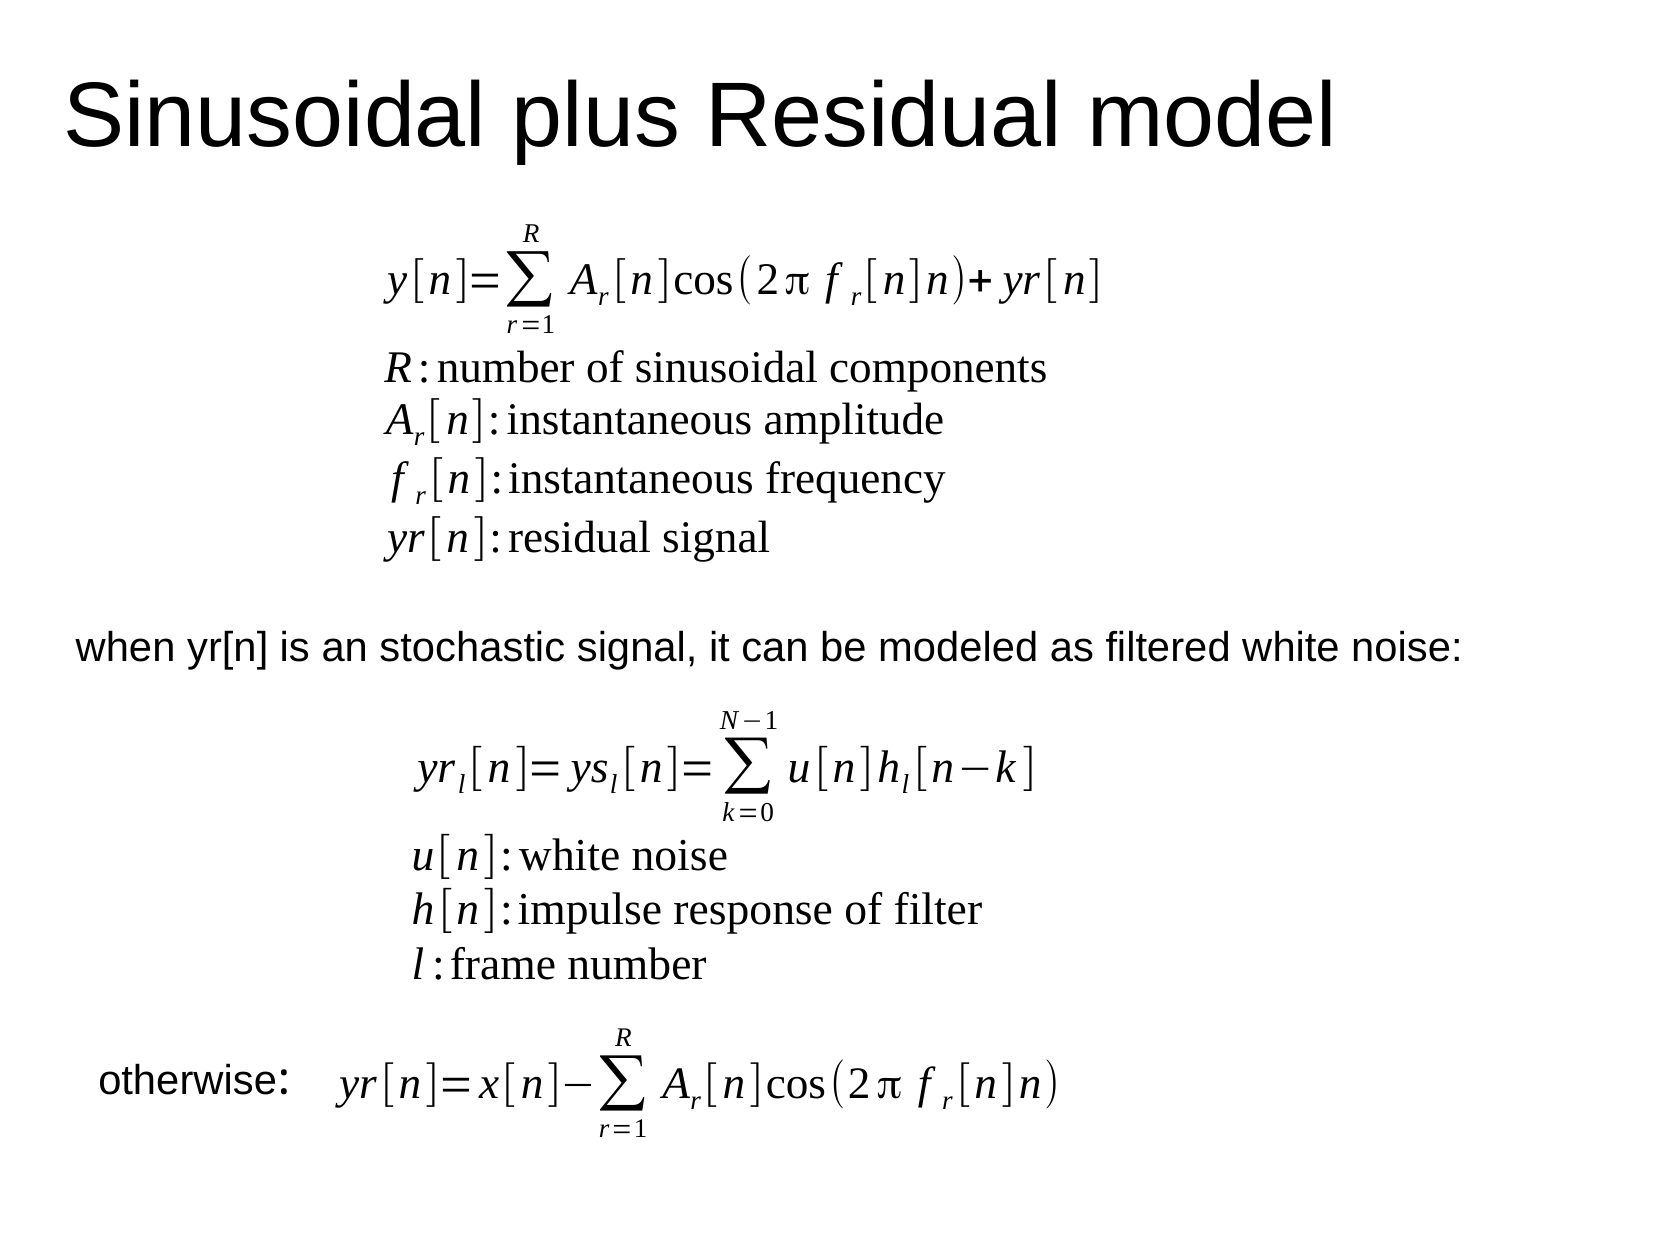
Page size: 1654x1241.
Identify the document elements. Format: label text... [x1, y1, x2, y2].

chart [327, 705, 1066, 1145]
title Sinusoidal plus Residual model [63, 21, 1414, 209]
text_box otherwise: [83, 1042, 306, 1113]
text_box when yr[n] is an stochastic signal, it can be modeled as filtered white noise: [60, 612, 1479, 679]
chart [375, 218, 1108, 612]
